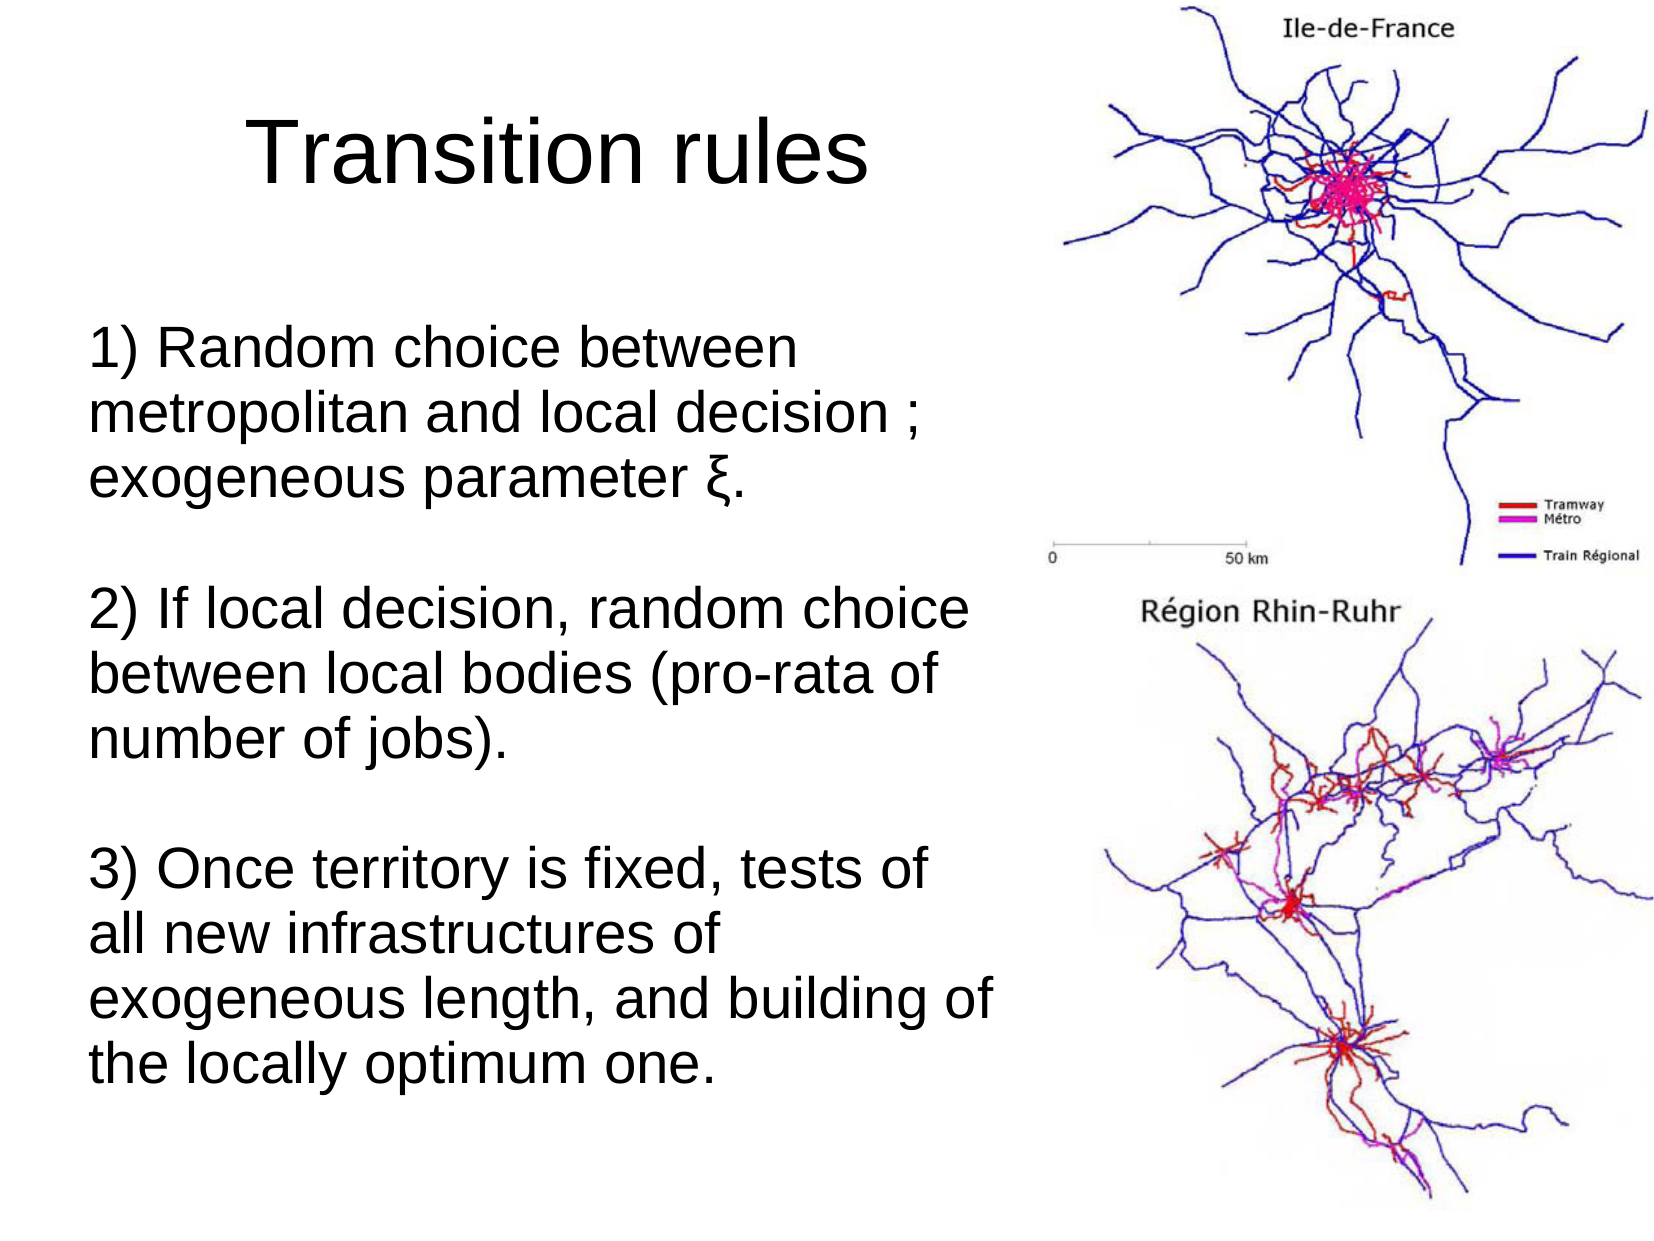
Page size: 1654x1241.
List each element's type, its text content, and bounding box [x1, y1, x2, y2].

text_box 1) Random choice between metropolitan and local decision ; exogeneous parameter ξ. 2) If local decision, random choice between local bodies (pro-rata of number of jobs). 3) Once territory is fixed, tests of all new infrastructures of exogeneous length, and building of the locally optimum one. [88, 315, 1004, 1097]
picture [1034, 5, 1654, 581]
picture [1092, 584, 1654, 1241]
title Transition rules [82, 56, 1034, 249]
